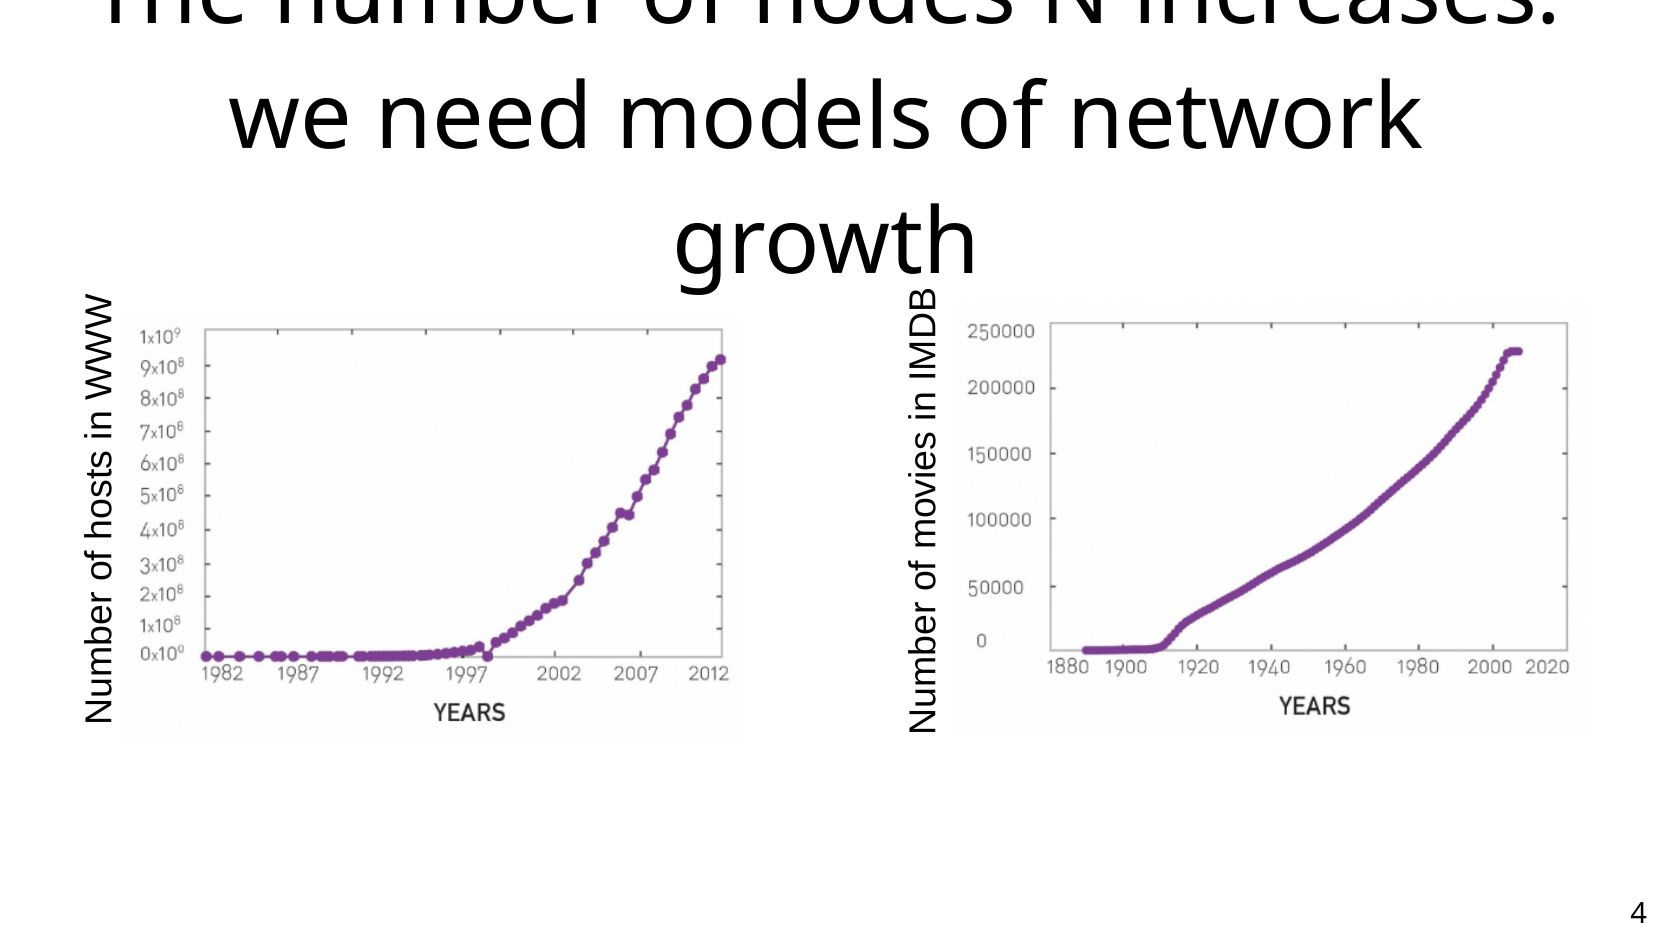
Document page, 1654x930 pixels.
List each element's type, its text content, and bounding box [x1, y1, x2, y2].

picture [127, 314, 741, 740]
text_box Number of movies in IMDB [893, 90, 951, 751]
title The number of nodes N increases: we need models of network growth [82, 1, 1571, 225]
text_box Number of hosts in WWW [69, 94, 127, 740]
picture [955, 302, 1587, 736]
